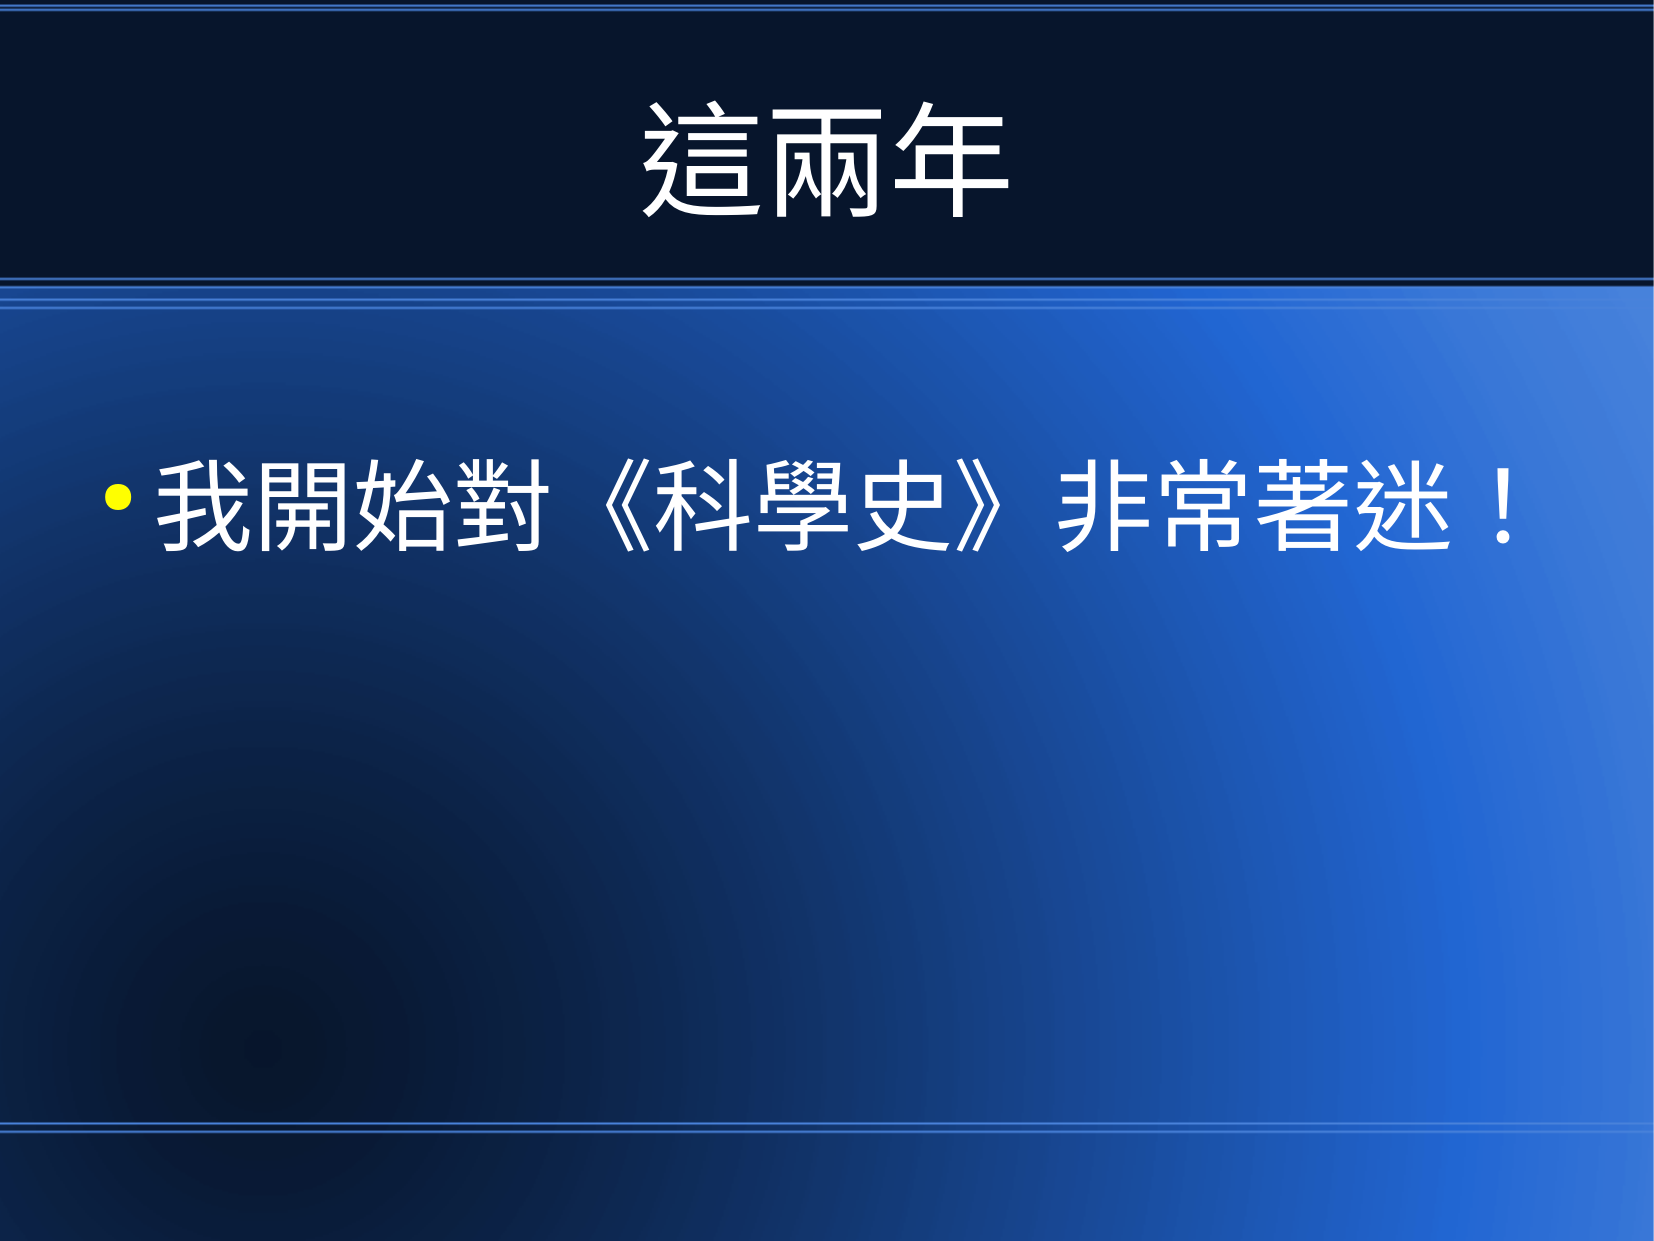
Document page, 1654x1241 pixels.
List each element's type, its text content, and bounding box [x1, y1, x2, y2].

picture [0, 0, 1654, 1241]
title 這兩年 [82, 49, 1571, 257]
list 我開始對《科學史》非常著迷！ [82, 355, 1571, 1241]
